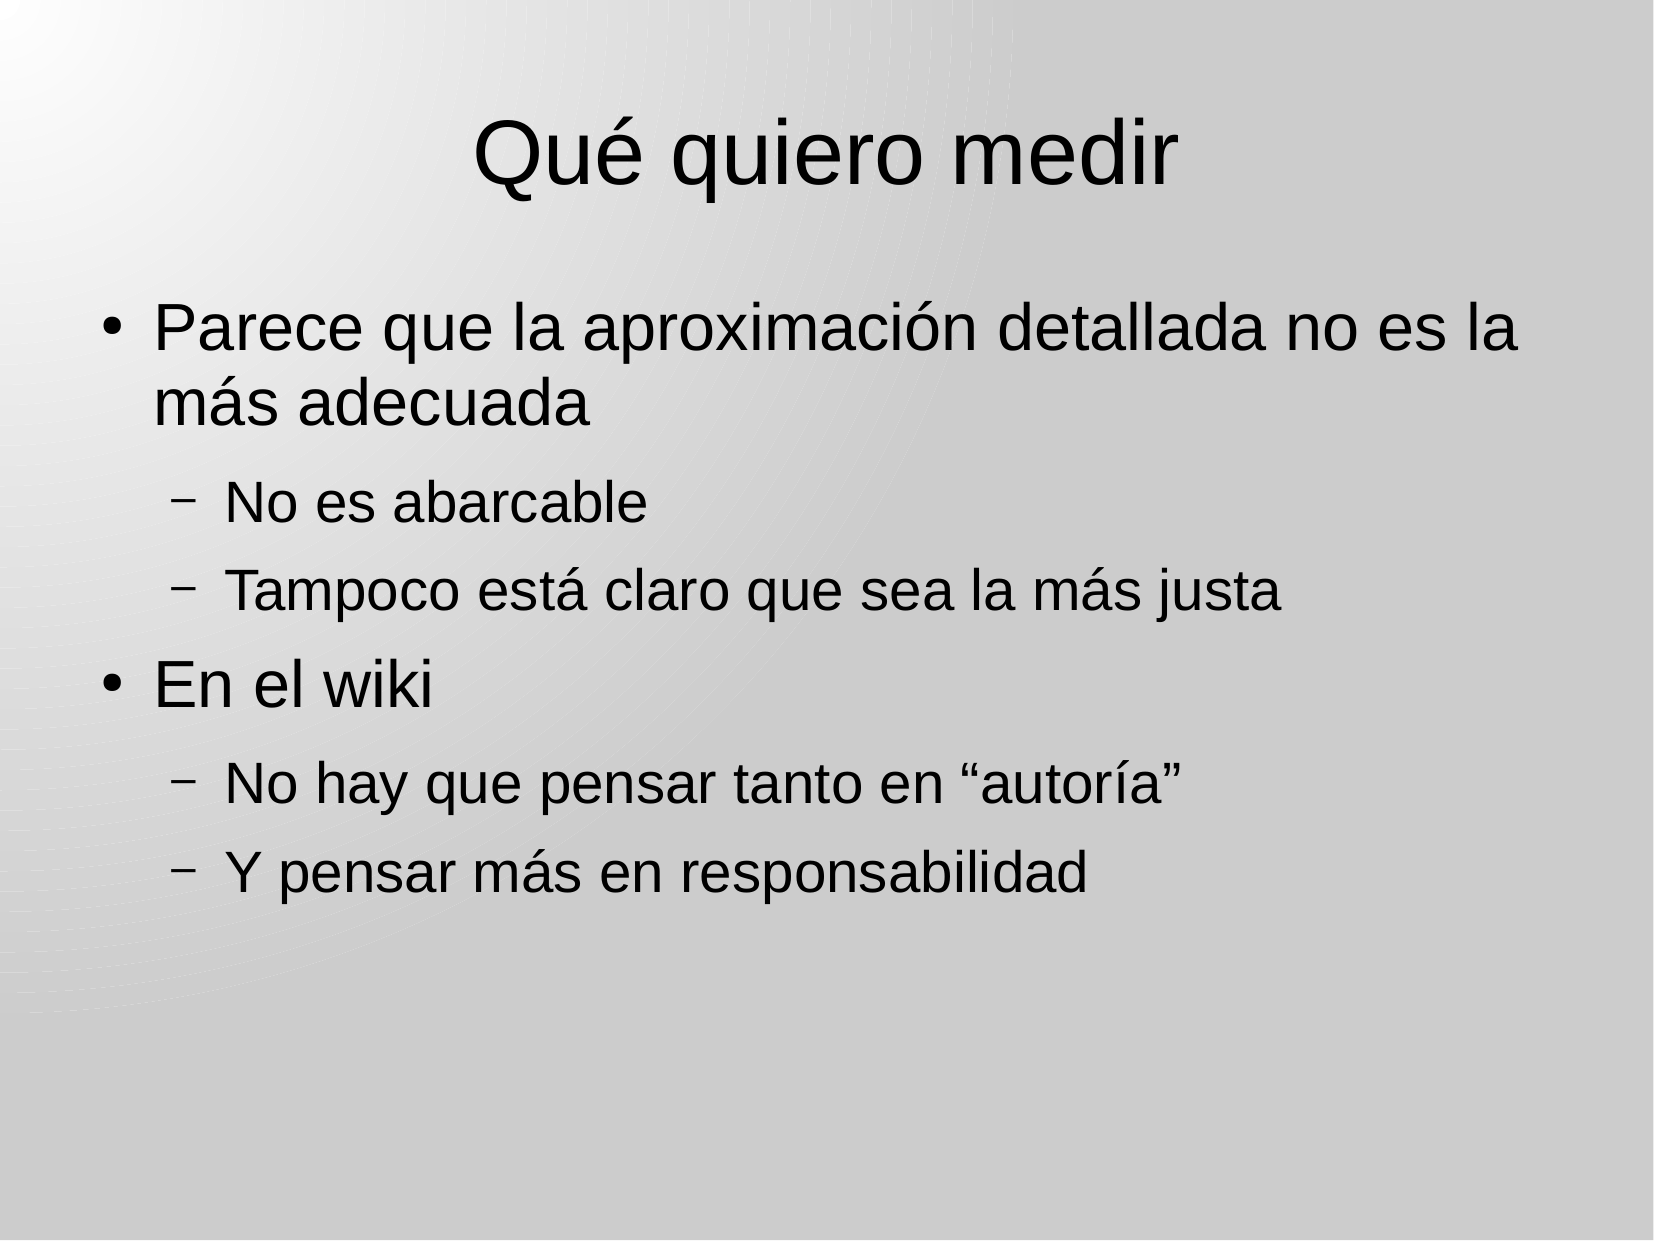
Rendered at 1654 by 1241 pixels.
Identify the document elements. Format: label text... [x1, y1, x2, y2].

list Parece que la aproximación detallada no es la más adecuada No es abarcable Tampoco está claro que sea la más justa En el wiki No hay que pensar tanto en “autoría” Y pensar más en responsabilidad [82, 290, 1538, 1109]
title Qué quiero medir [82, 49, 1571, 257]
